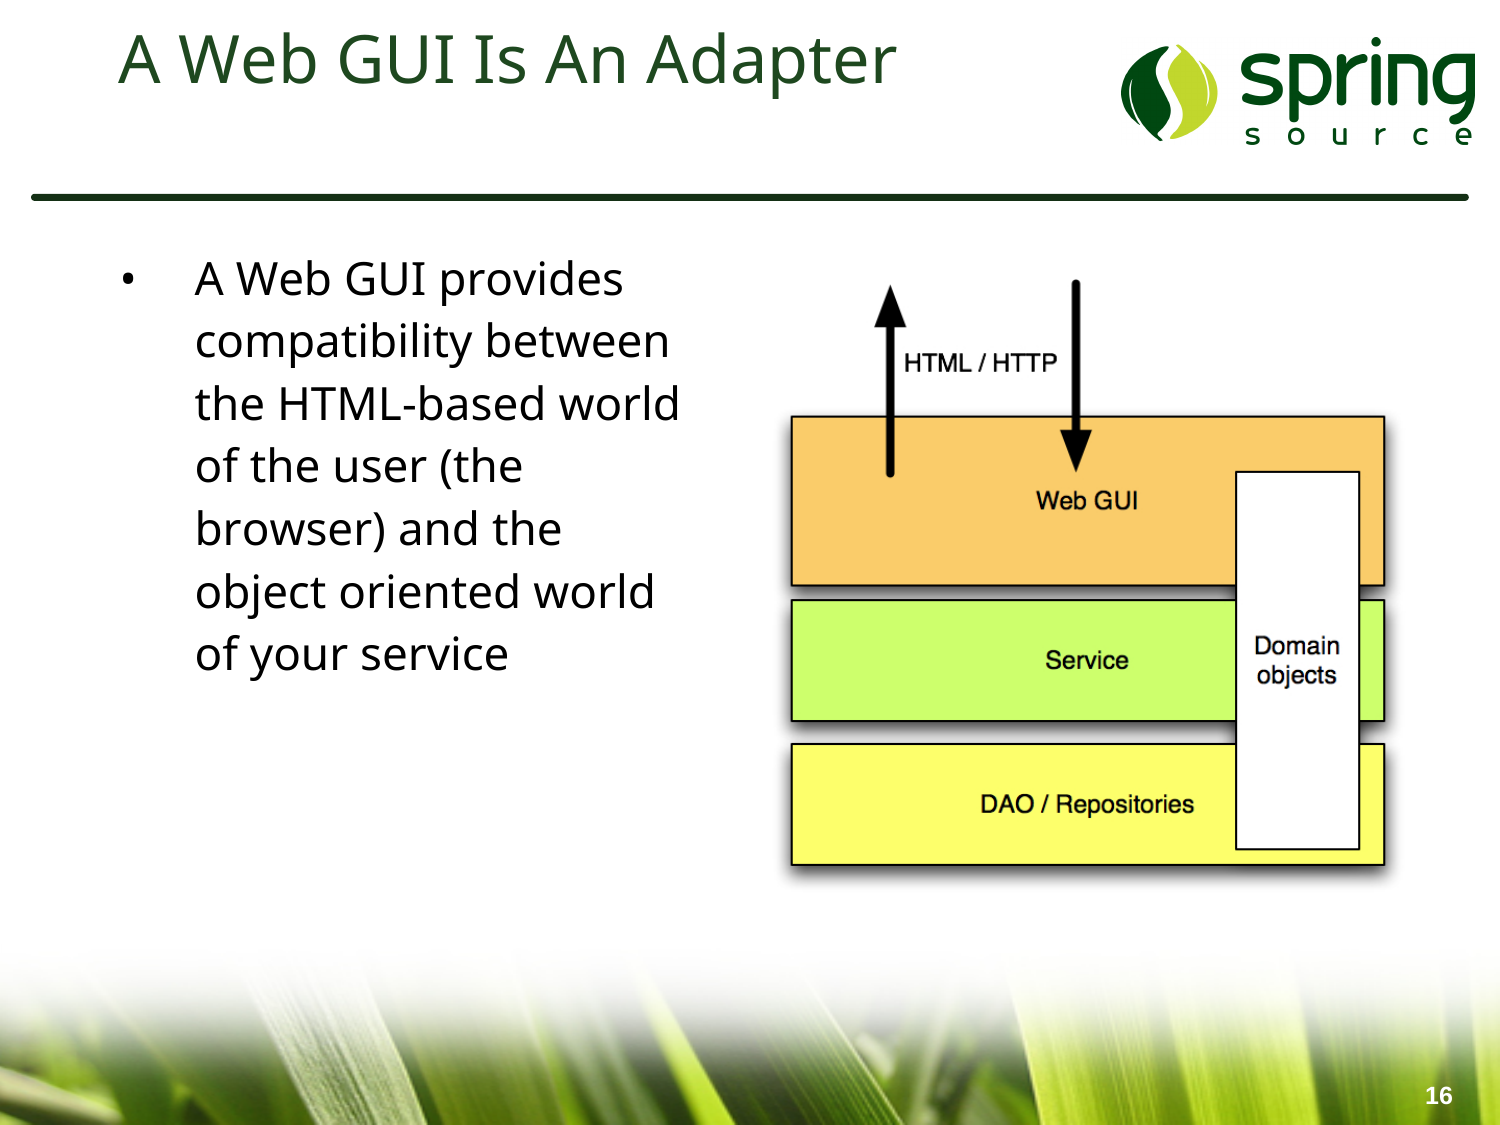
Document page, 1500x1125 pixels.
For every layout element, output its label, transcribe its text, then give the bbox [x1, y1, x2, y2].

title A Web GUI Is An Adapter [103, 14, 1136, 193]
list A Web GUI provides compatibility between the HTML-based world of the user (the browser) and the object oriented world of your service [104, 238, 718, 909]
picture [750, 254, 1426, 916]
picture [0, 944, 1500, 1125]
picture [1136, 37, 1475, 145]
